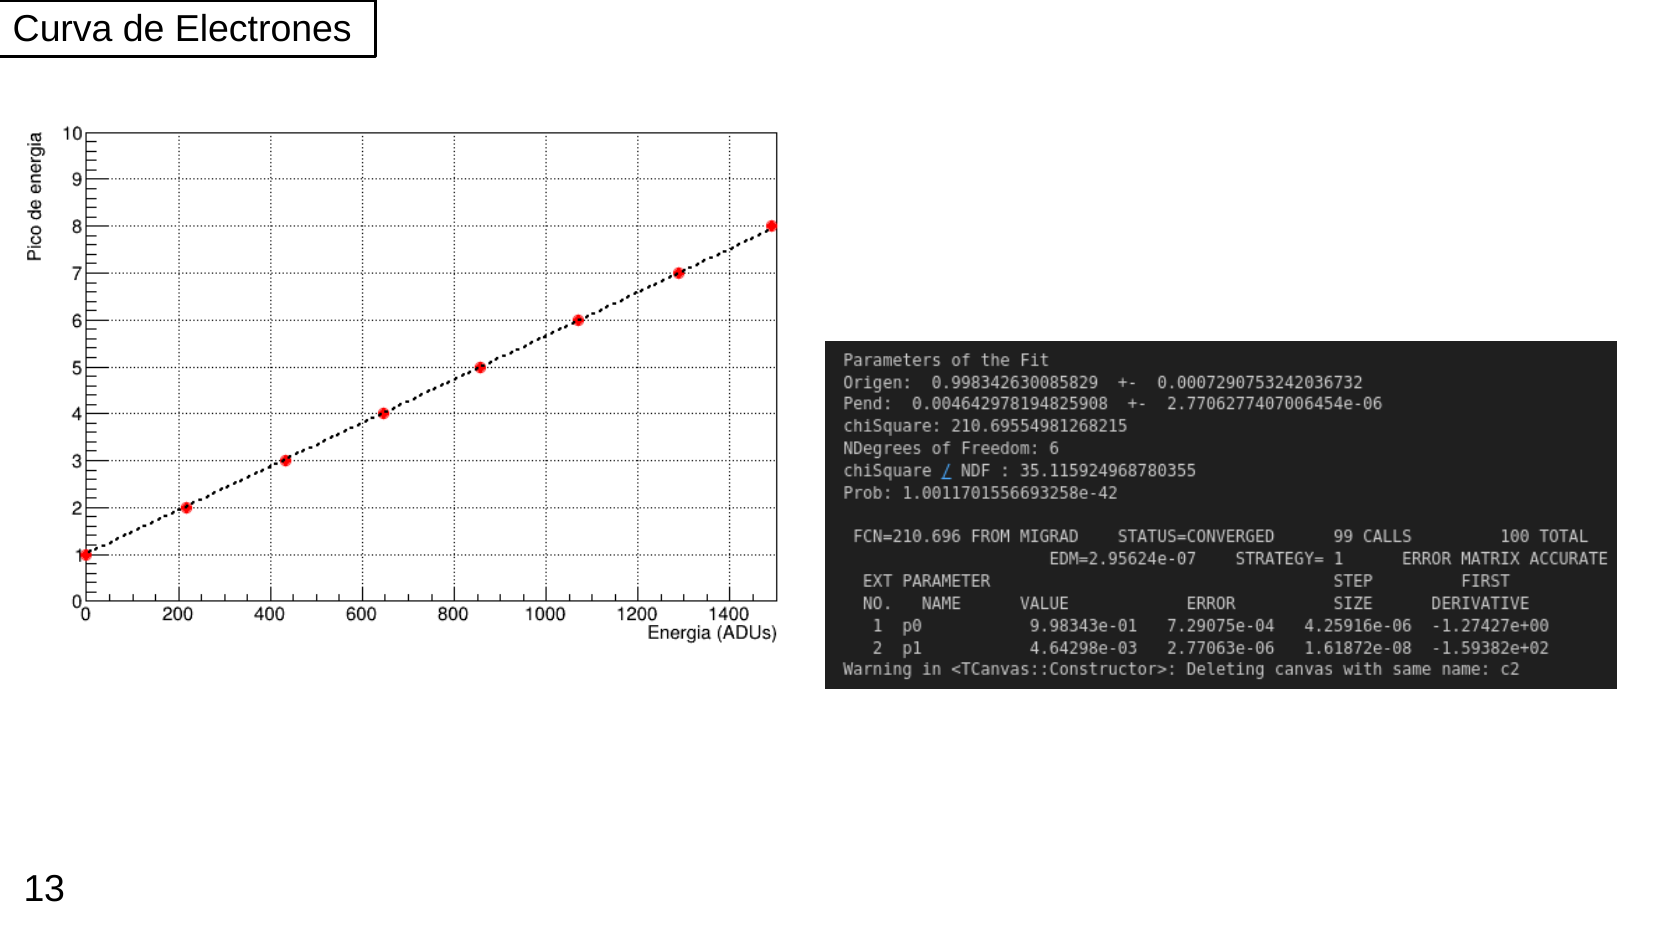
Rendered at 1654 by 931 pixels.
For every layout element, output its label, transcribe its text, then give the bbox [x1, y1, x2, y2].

picture [0, 74, 1617, 689]
text_box Curva de Electrones [0, 0, 376, 57]
text_box <number> [8, 860, 638, 931]
